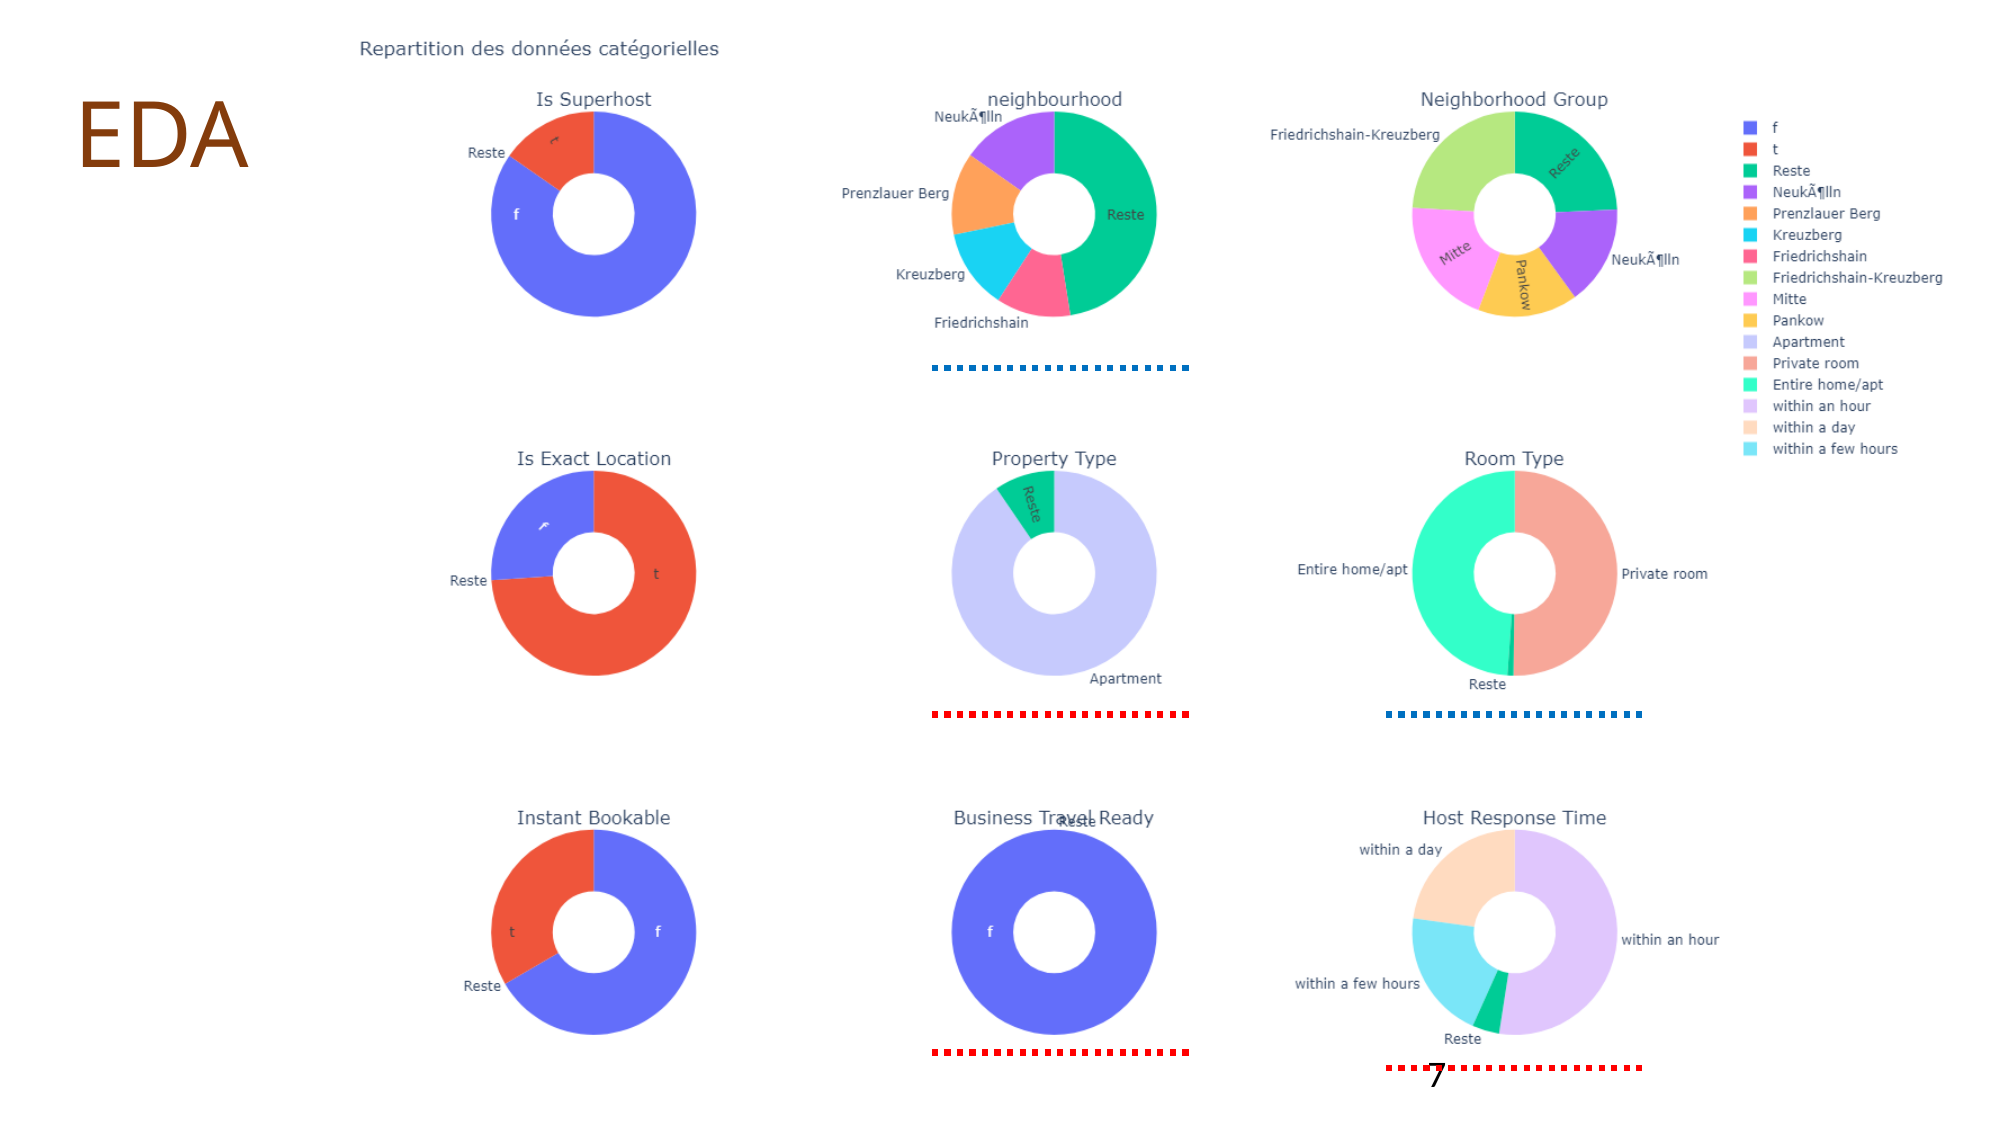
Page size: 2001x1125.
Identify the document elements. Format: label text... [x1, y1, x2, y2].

picture [275, 0, 1963, 1125]
text_box [1412, 1042, 1863, 1103]
title EDA [59, 29, 275, 247]
